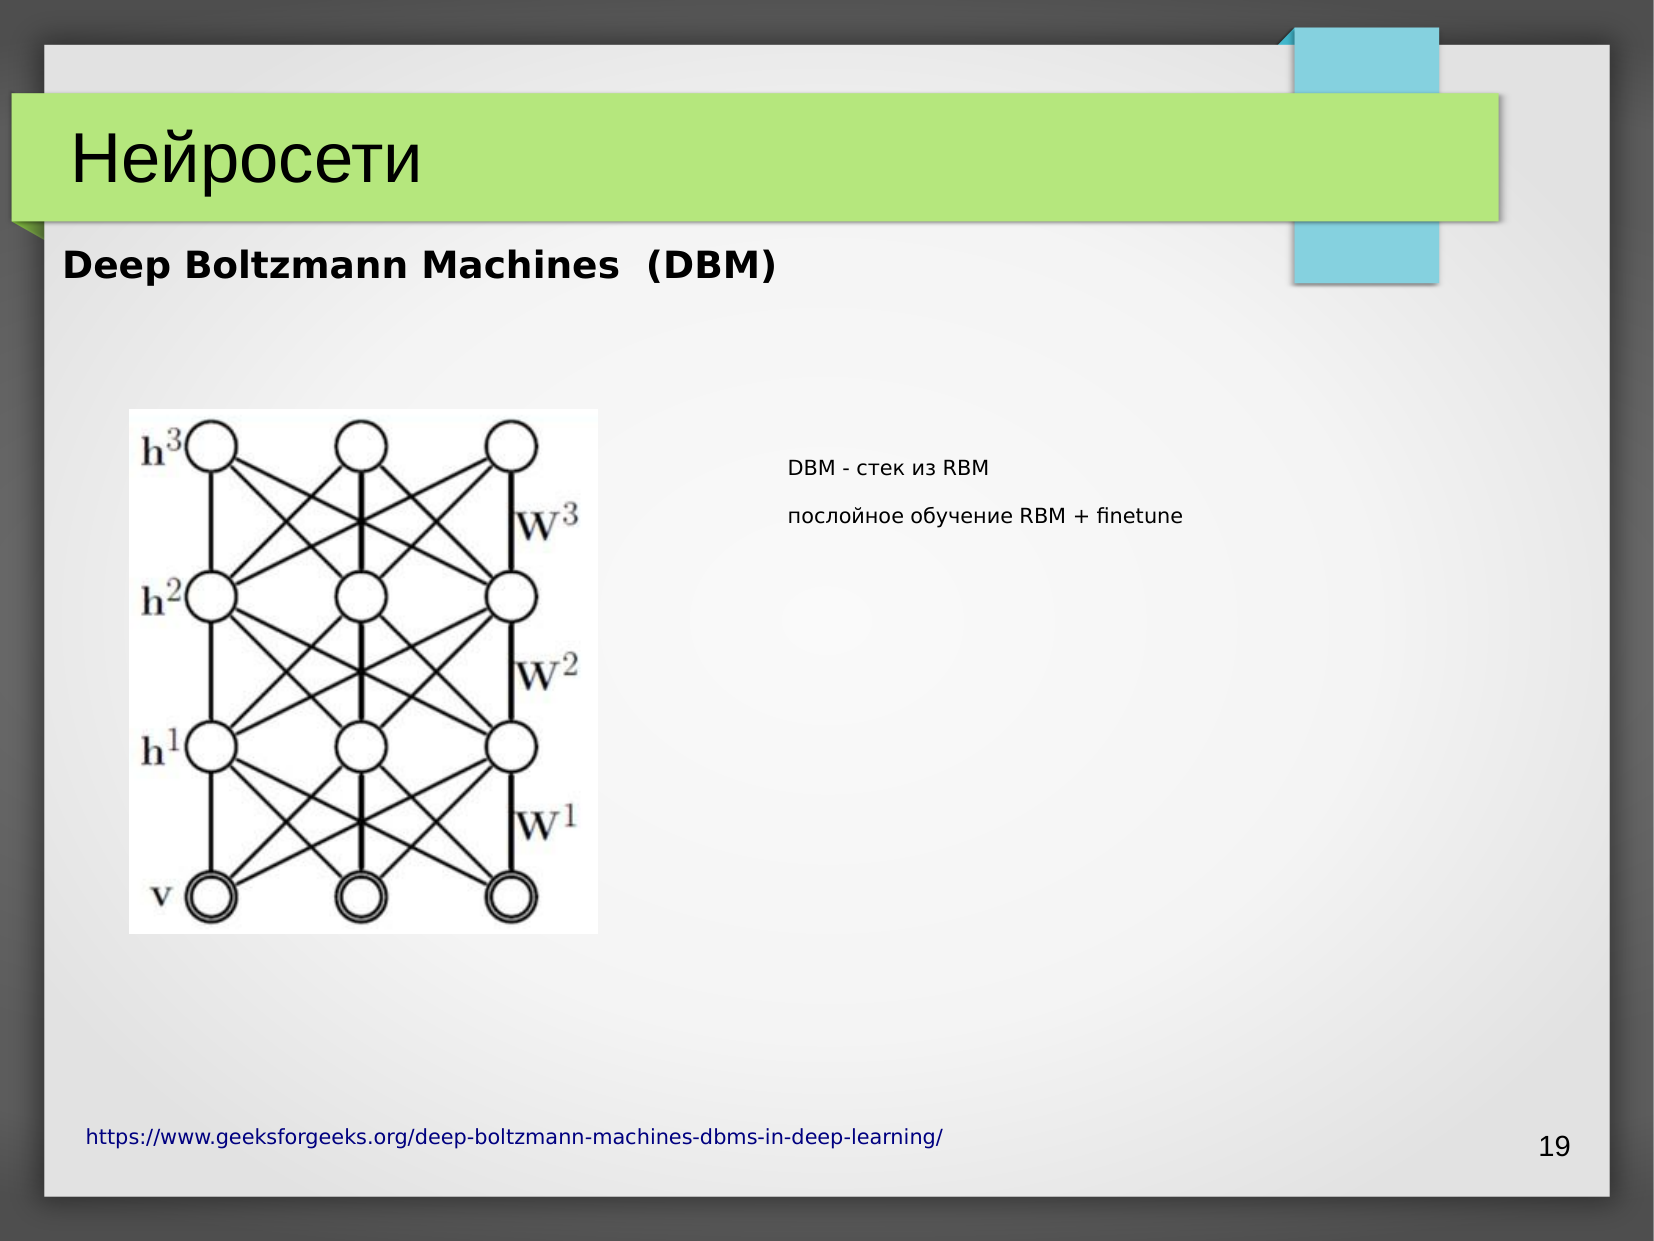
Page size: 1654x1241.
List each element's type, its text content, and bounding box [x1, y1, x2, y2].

picture [0, 0, 1654, 1241]
text_box DBM - стек из RBM послойное обучение RBM + finetune [772, 448, 1595, 610]
title Нейросети [70, 118, 1205, 199]
text_box Deep Boltzmann Machines (DBM) [47, 236, 875, 339]
text_box https://www.geeksforgeeks.org/deep-boltzmann-machines-dbms-in-deep-learning/ [70, 1117, 1134, 1182]
